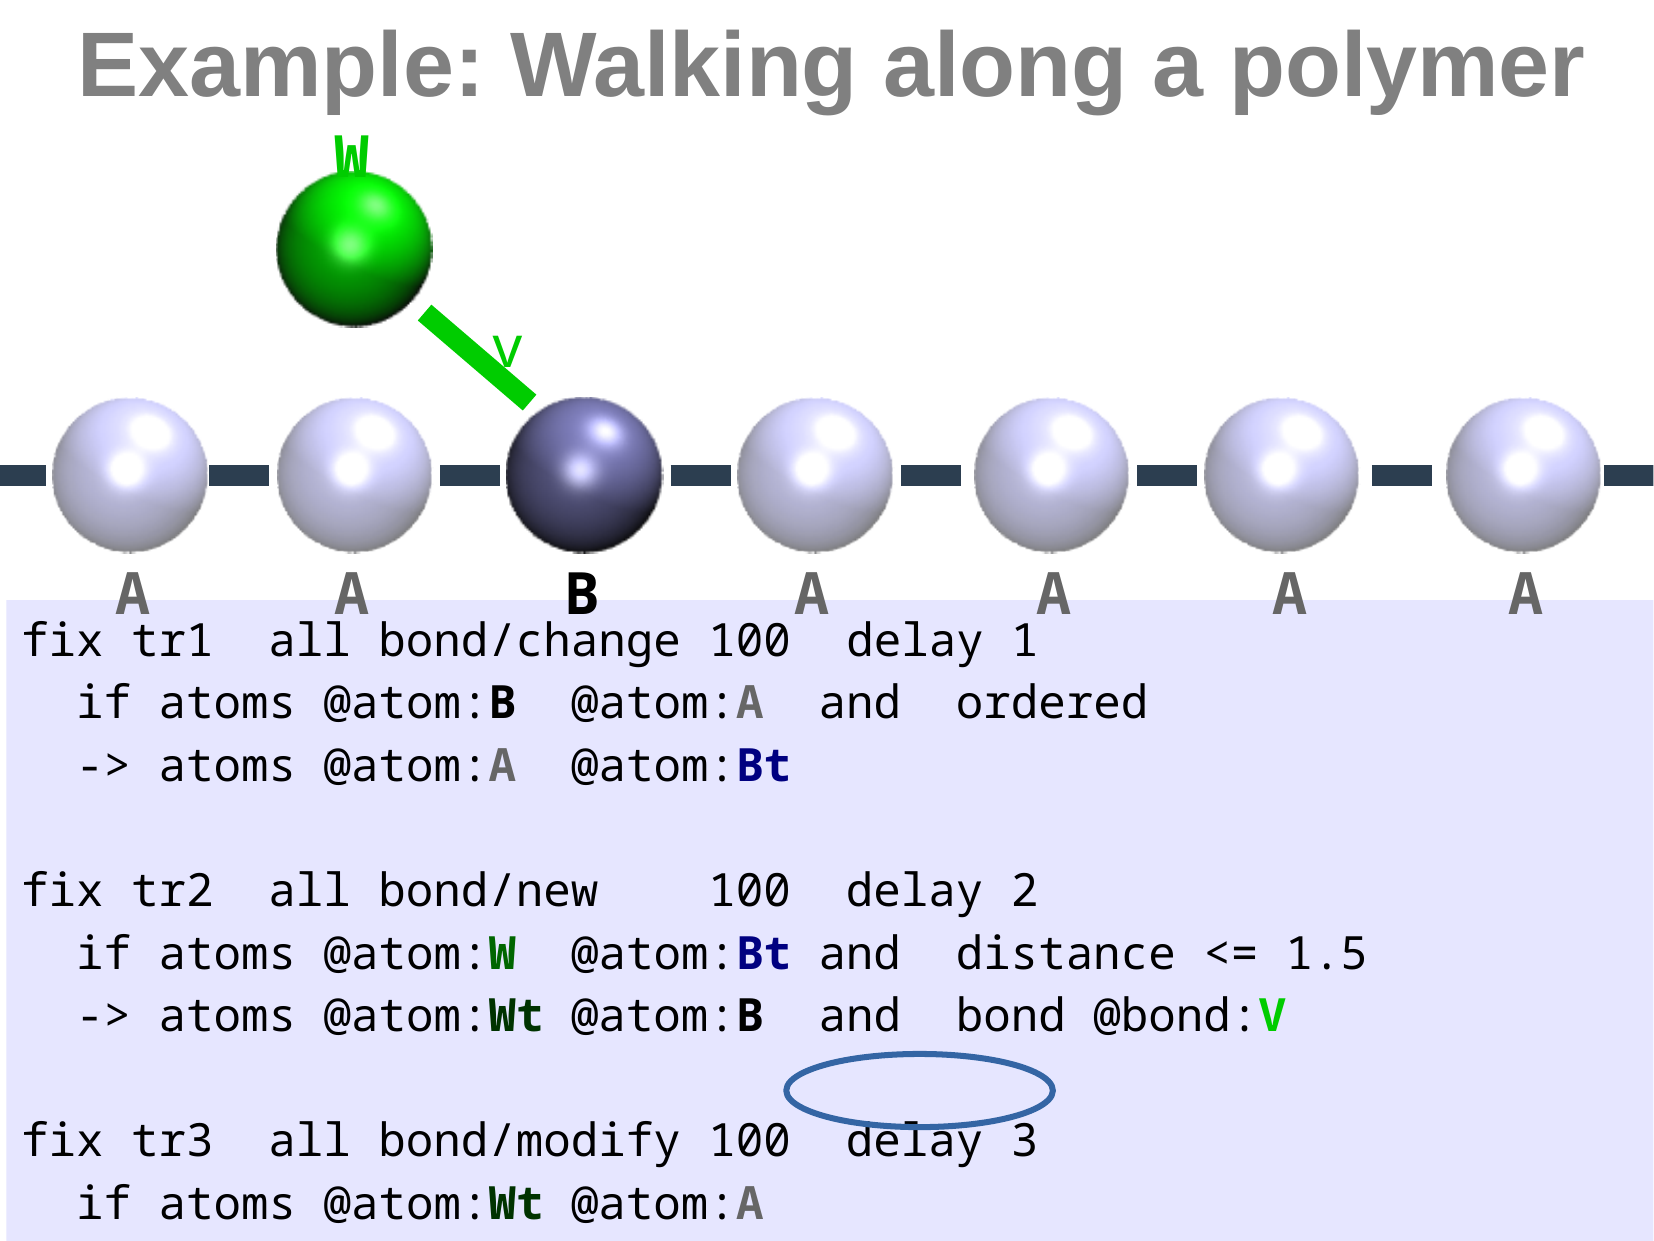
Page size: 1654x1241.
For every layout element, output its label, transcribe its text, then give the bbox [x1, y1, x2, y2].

text_box A [1216, 545, 1364, 619]
picture [974, 397, 1131, 554]
text_box A [738, 545, 886, 619]
text_box B [508, 545, 655, 619]
text_box v [433, 298, 581, 381]
picture [52, 397, 210, 554]
text_box A [980, 545, 1128, 619]
text_box fix tr1 all bond/change 100 delay 1 if atoms @atom:B @atom:A and ordered -> atoms @atom:A @atom:Bt fix tr2 all bond/new 100 delay 2 if atoms @atom:W @atom:Bt and distance <= 1.5 -> atoms @atom:Wt @atom:B and bond @bond:V fix tr3 all bond/modify 100 delay 3 if atoms @atom:Wt @atom:A -> atoms @atom:W @atom:A and bond BREAK [6, 600, 1654, 1241]
picture [276, 171, 433, 328]
text_box W [278, 108, 426, 182]
picture [277, 397, 434, 554]
picture [737, 397, 895, 554]
text_box v [433, 335, 487, 381]
text_box A [1453, 545, 1600, 619]
title Example: Walking along a polymer [0, 0, 1654, 168]
text_box A [278, 545, 426, 619]
picture [1446, 397, 1603, 554]
text_box A [59, 545, 207, 619]
picture [506, 397, 664, 554]
picture [1204, 397, 1361, 554]
